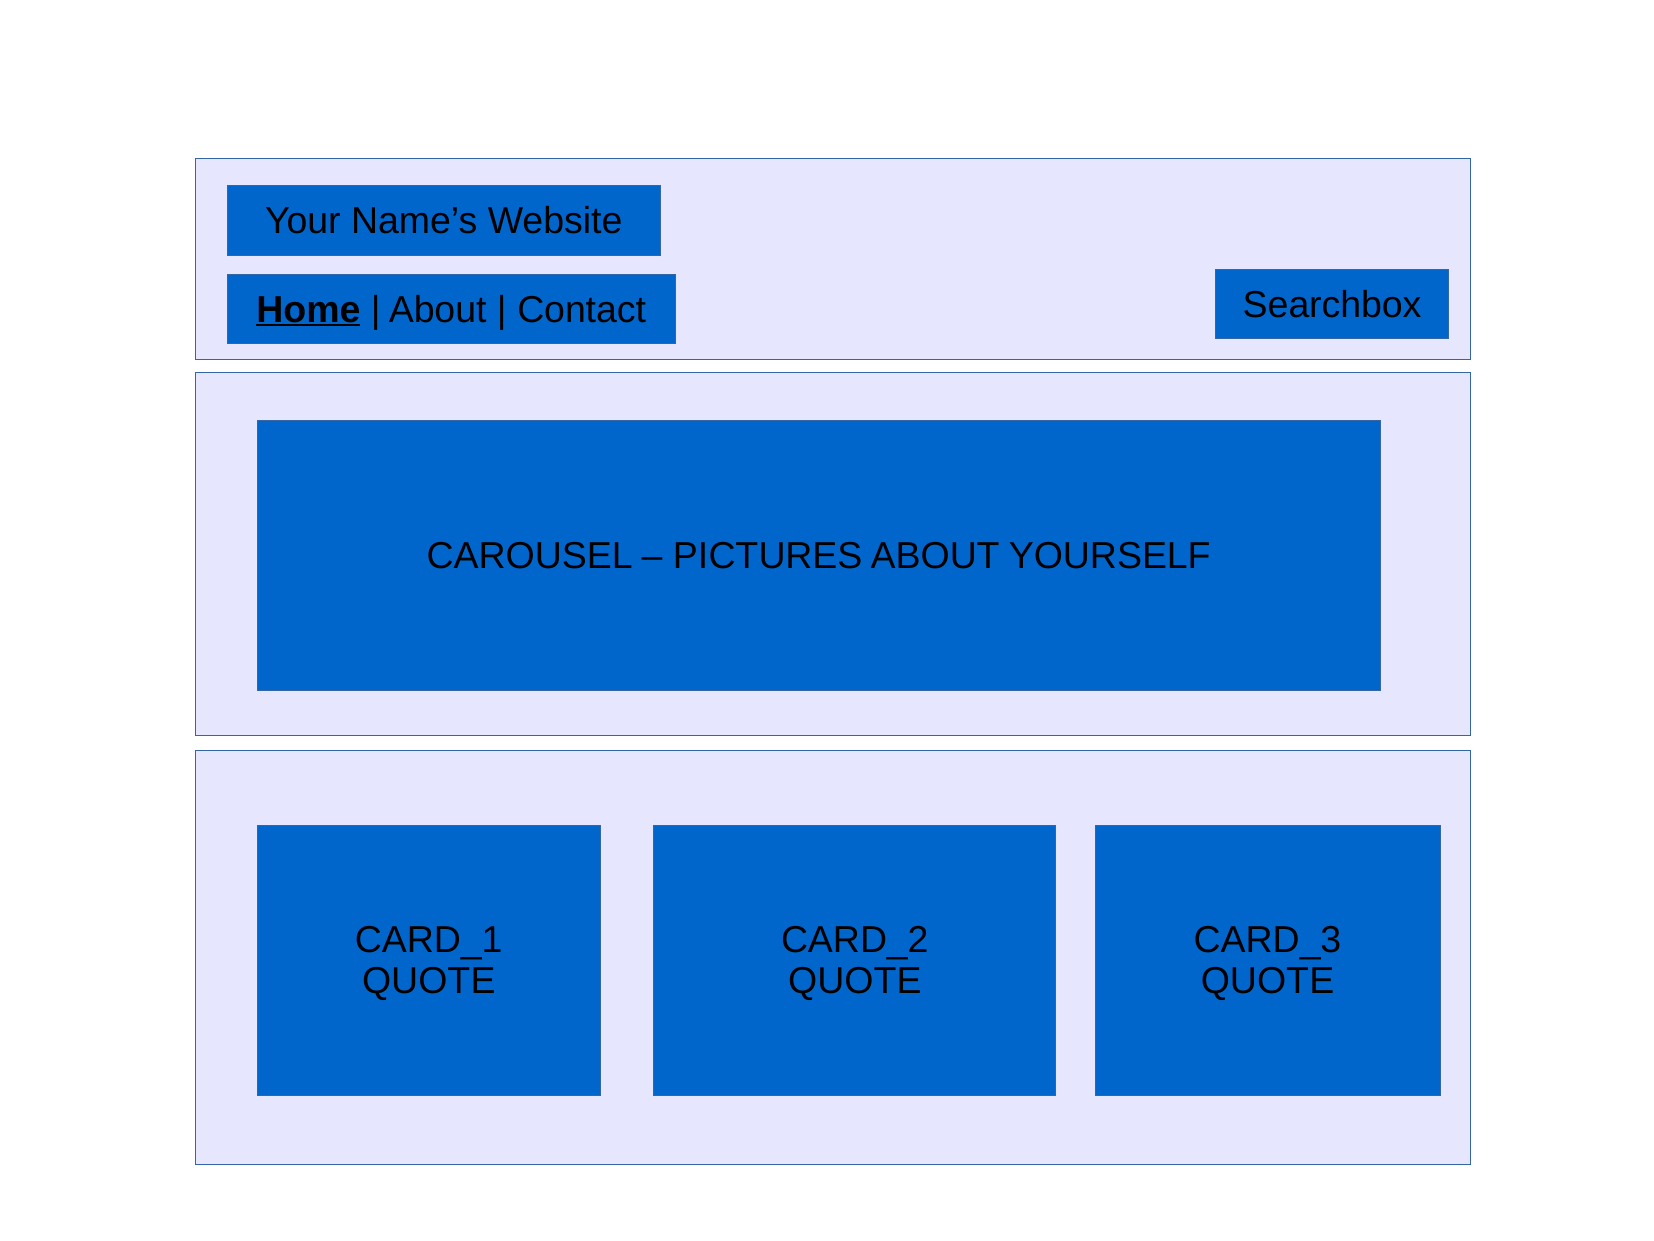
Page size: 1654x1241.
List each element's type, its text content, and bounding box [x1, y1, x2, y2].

text_box Home | About | Contact [227, 274, 676, 344]
text_box Searchbox [1215, 269, 1449, 339]
text_box [195, 158, 1471, 360]
text_box CARD_3 QUOTE [1095, 825, 1441, 1096]
text_box CARD_2 QUOTE [653, 825, 1056, 1096]
text_box [195, 372, 1471, 736]
text_box Your Name’s Website [227, 185, 661, 256]
text_box CARD_1 QUOTE [257, 825, 601, 1096]
text_box [195, 750, 1471, 1165]
text_box CAROUSEL – PICTURES ABOUT YOURSELF [257, 420, 1381, 691]
